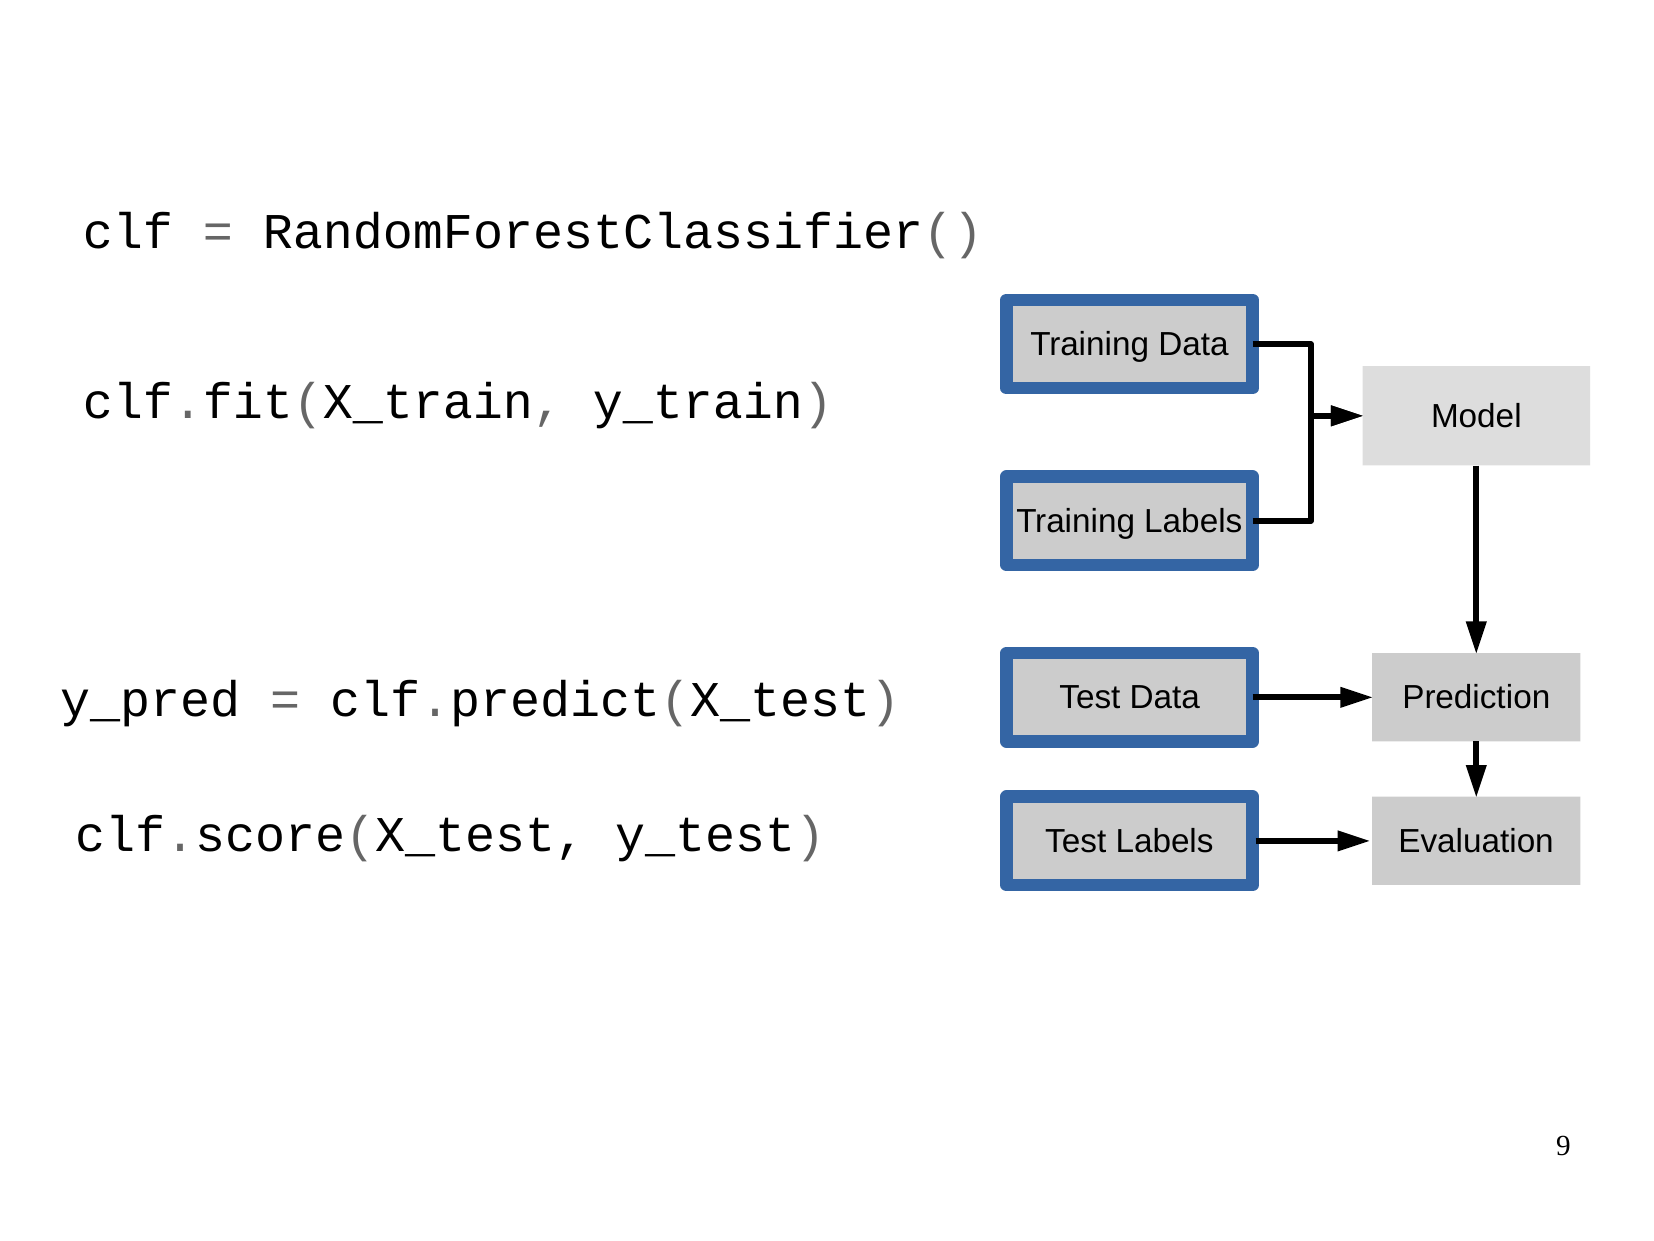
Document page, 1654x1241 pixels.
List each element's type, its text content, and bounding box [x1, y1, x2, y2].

text_box Training Labels [1006, 476, 1253, 565]
text_box Model [1362, 366, 1591, 466]
text_box clf = RandomForestClassifier() clf.fit(X_train, y_train) [82, 150, 1411, 766]
text_box clf.score(X_test, y_test) [75, 810, 1486, 961]
text_box Prediction [1372, 653, 1581, 742]
text_box Test Data [1006, 653, 1253, 742]
text_box y_pred = clf.predict(X_test) [60, 675, 916, 766]
text_box Test Labels [1006, 796, 1253, 885]
text_box Training Data [1006, 299, 1253, 389]
text_box Evaluation [1372, 796, 1581, 885]
